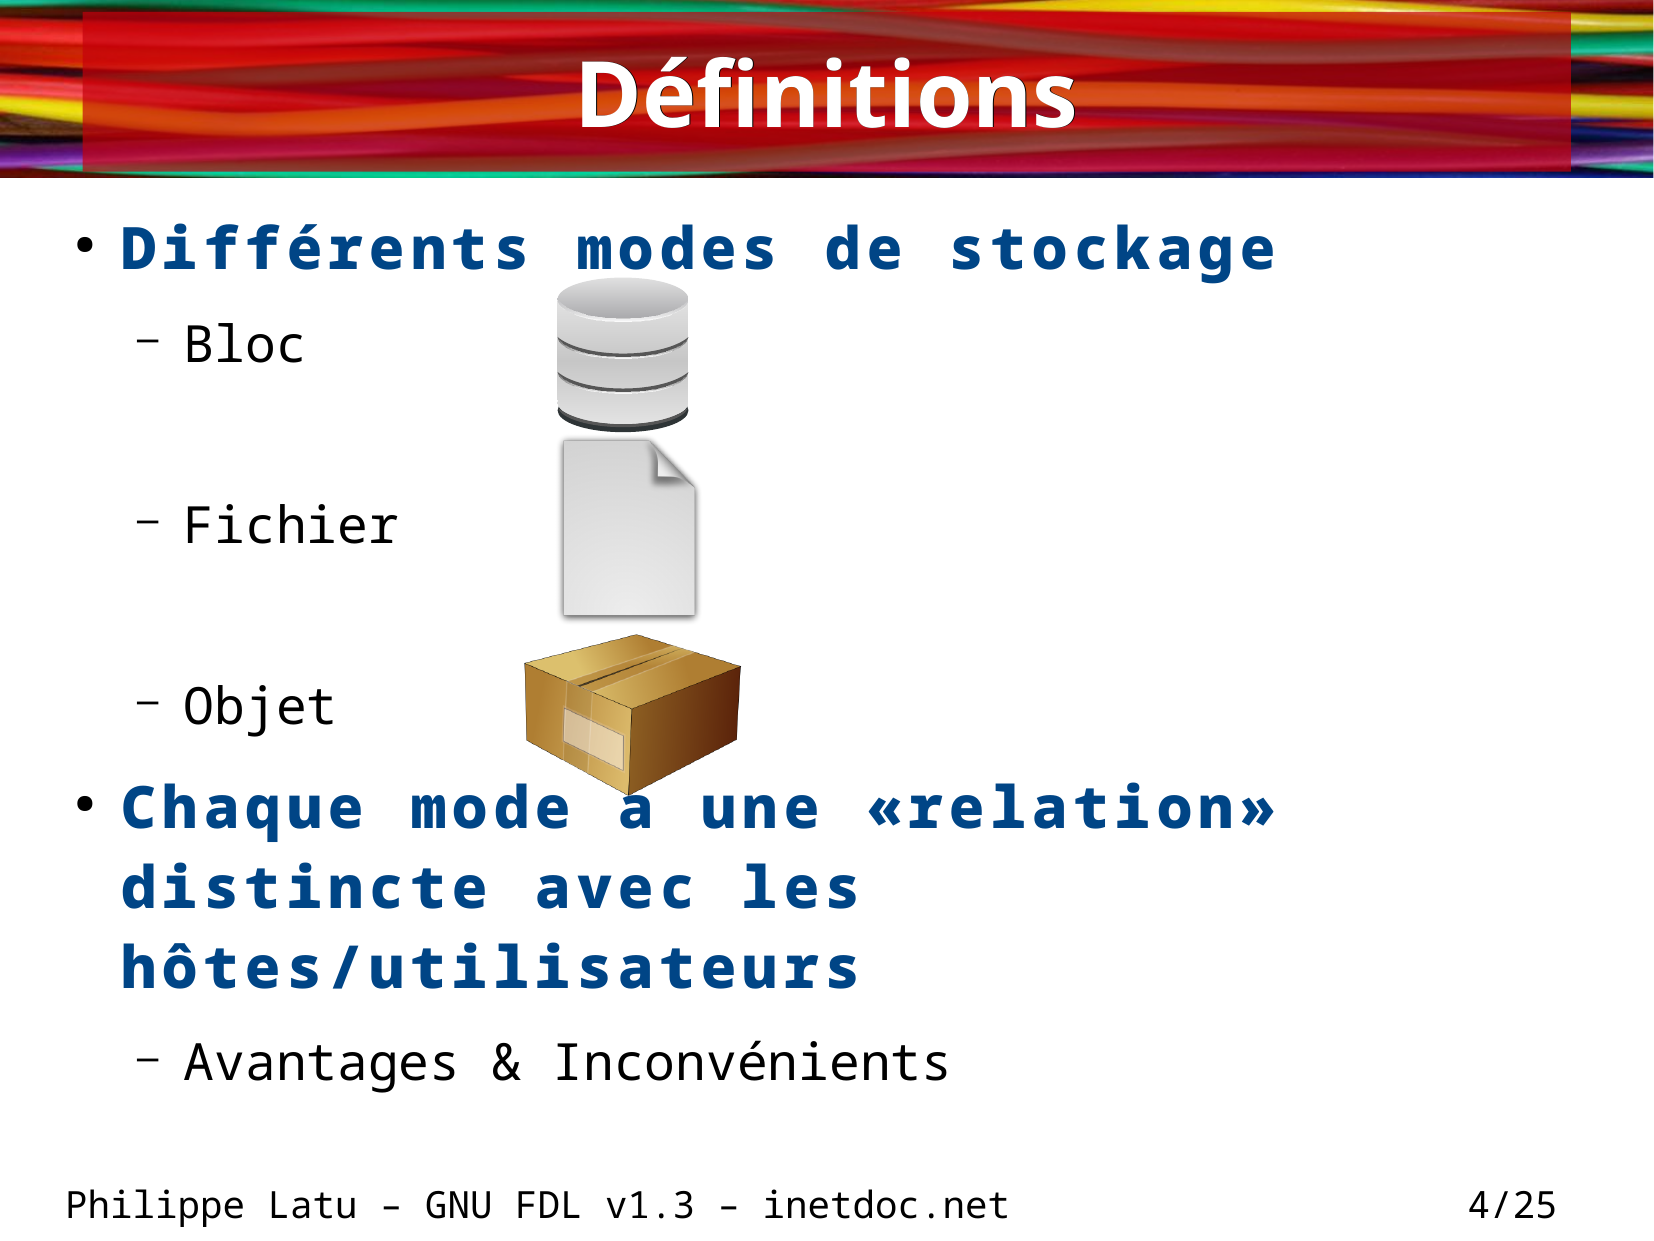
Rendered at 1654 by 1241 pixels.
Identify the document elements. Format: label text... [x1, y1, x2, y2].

text_box Philippe Latu – GNU FDL v1.3 – inetdoc.net <numéro>/25 [59, 1133, 1595, 1237]
title Définitions [82, 11, 1571, 172]
picture [549, 277, 703, 626]
picture [507, 631, 756, 801]
picture [0, 0, 1654, 178]
list Différents modes de stockage Bloc Fichier Objet Chaque mode a une «relation» distincte avec les hôtes/utilisateurs Avantages & Inconvénients [59, 206, 1571, 1098]
